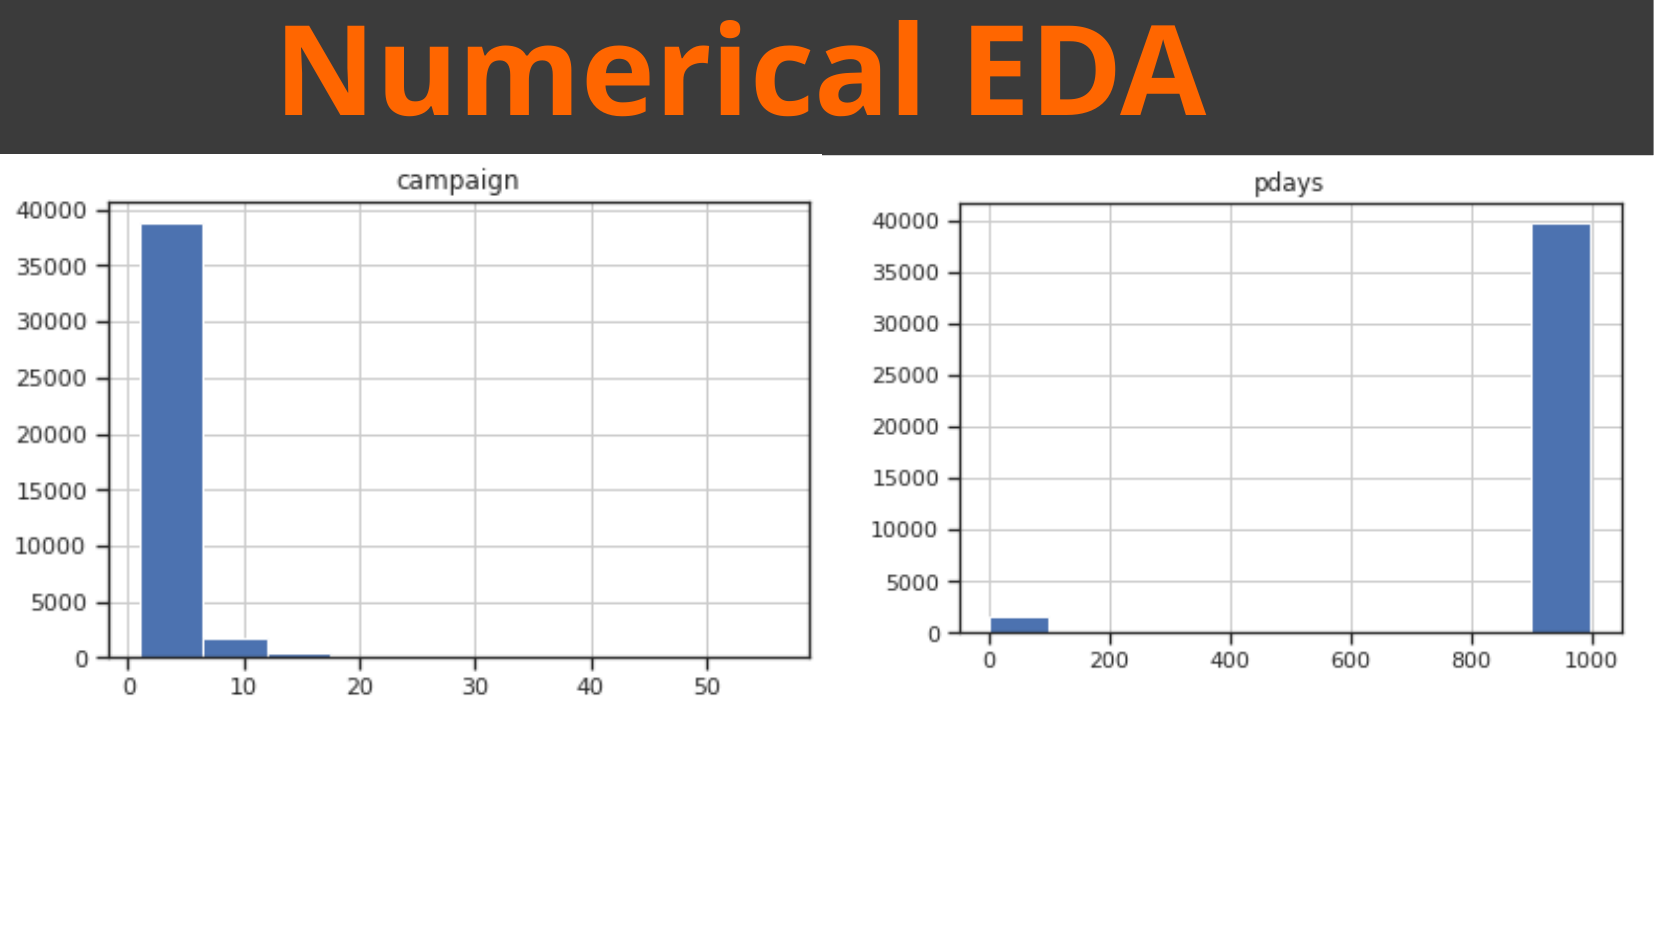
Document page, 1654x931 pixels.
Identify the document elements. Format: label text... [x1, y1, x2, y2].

picture [857, 158, 1634, 686]
picture [0, 154, 822, 714]
text_box Numerical EDA [0, 0, 1654, 156]
